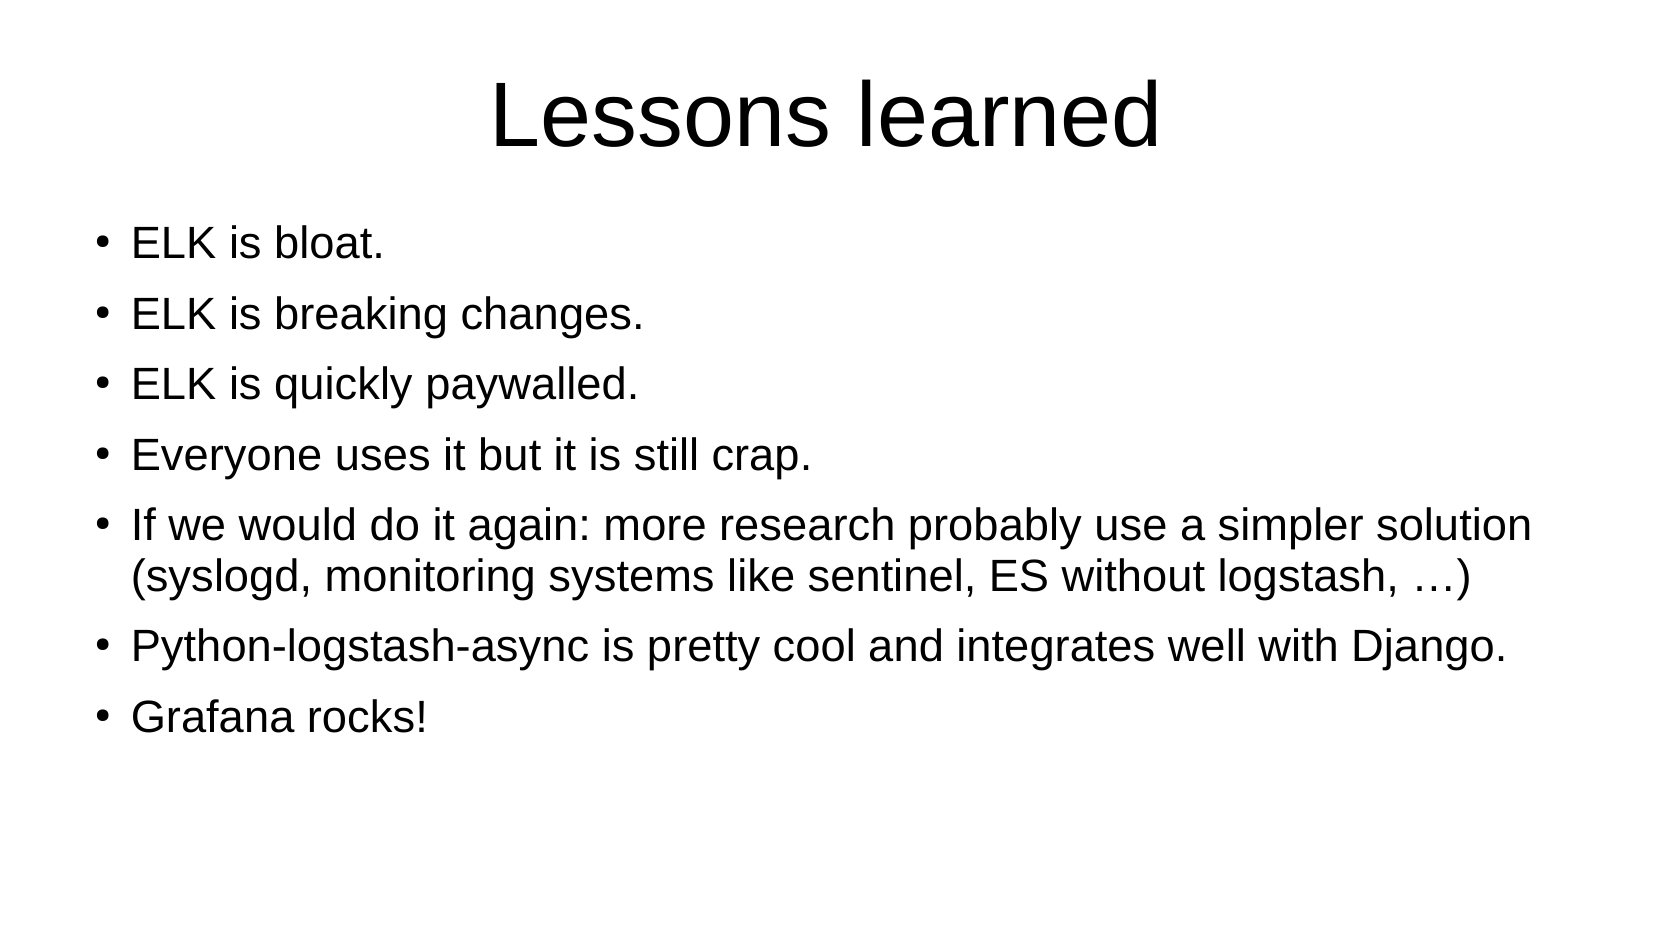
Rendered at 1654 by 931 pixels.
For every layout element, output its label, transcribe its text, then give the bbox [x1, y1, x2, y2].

title Lessons learned [82, 37, 1571, 193]
list ELK is bloat. ELK is breaking changes. ELK is quickly paywalled. Everyone uses it but it is still crap. If we would do it again: more research probably use a simpler solution (syslogd, monitoring systems like sentinel, ES without logstash, …) Python-logstash-async is pretty cool and integrates well with Django. Grafana rocks! [82, 217, 1571, 758]
